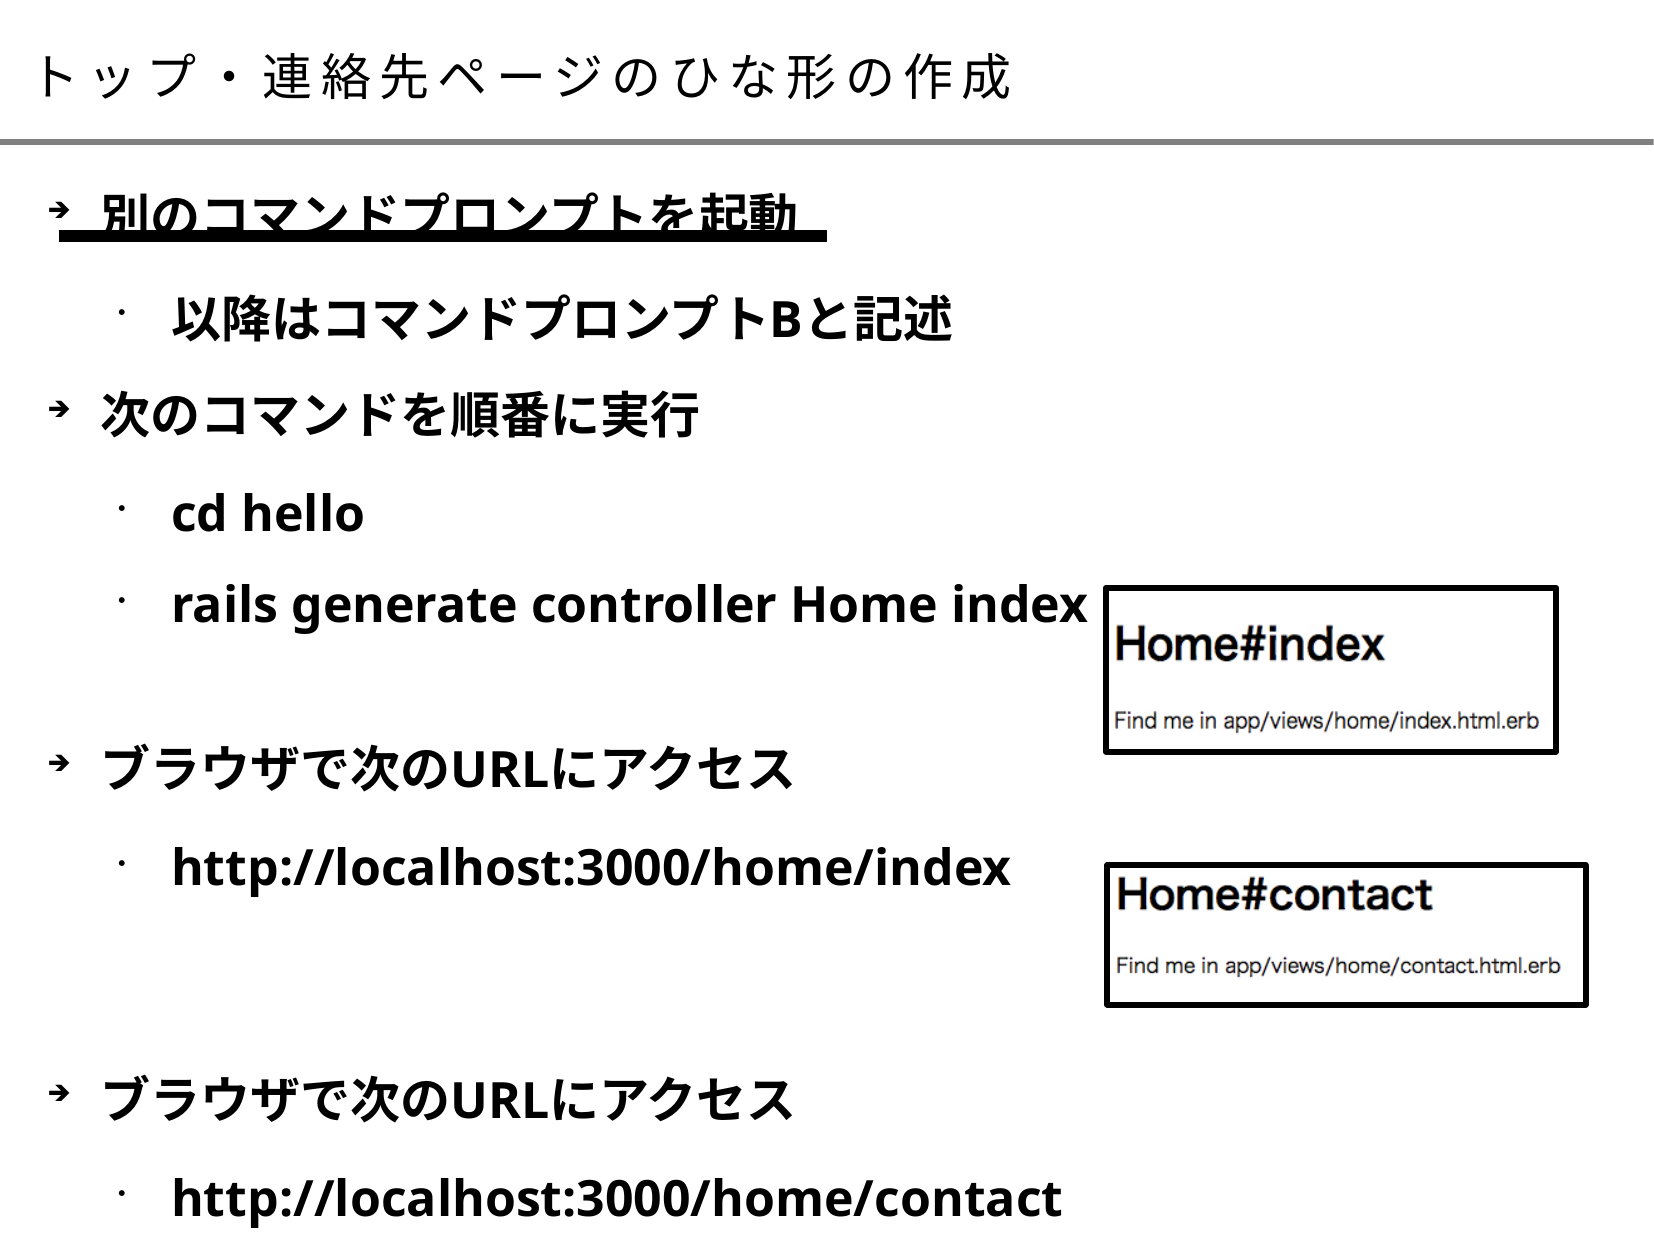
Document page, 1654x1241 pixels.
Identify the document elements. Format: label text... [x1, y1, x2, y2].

picture [1110, 868, 1583, 1002]
picture [1108, 590, 1554, 749]
list 別のコマンドプロンプトを起動 以降はコマンドプロンプトBと記述 次のコマンドを順番に実行 cd hello rails generate controller Home index contact ブラウザで次のURLにアクセス http://localhost:3000/home/index ブラウザで次のURLにアクセス http://localhost:3000/home/contact [29, 177, 1625, 1152]
title トップ・連絡先ページのひな形の作成 [29, 29, 1625, 119]
